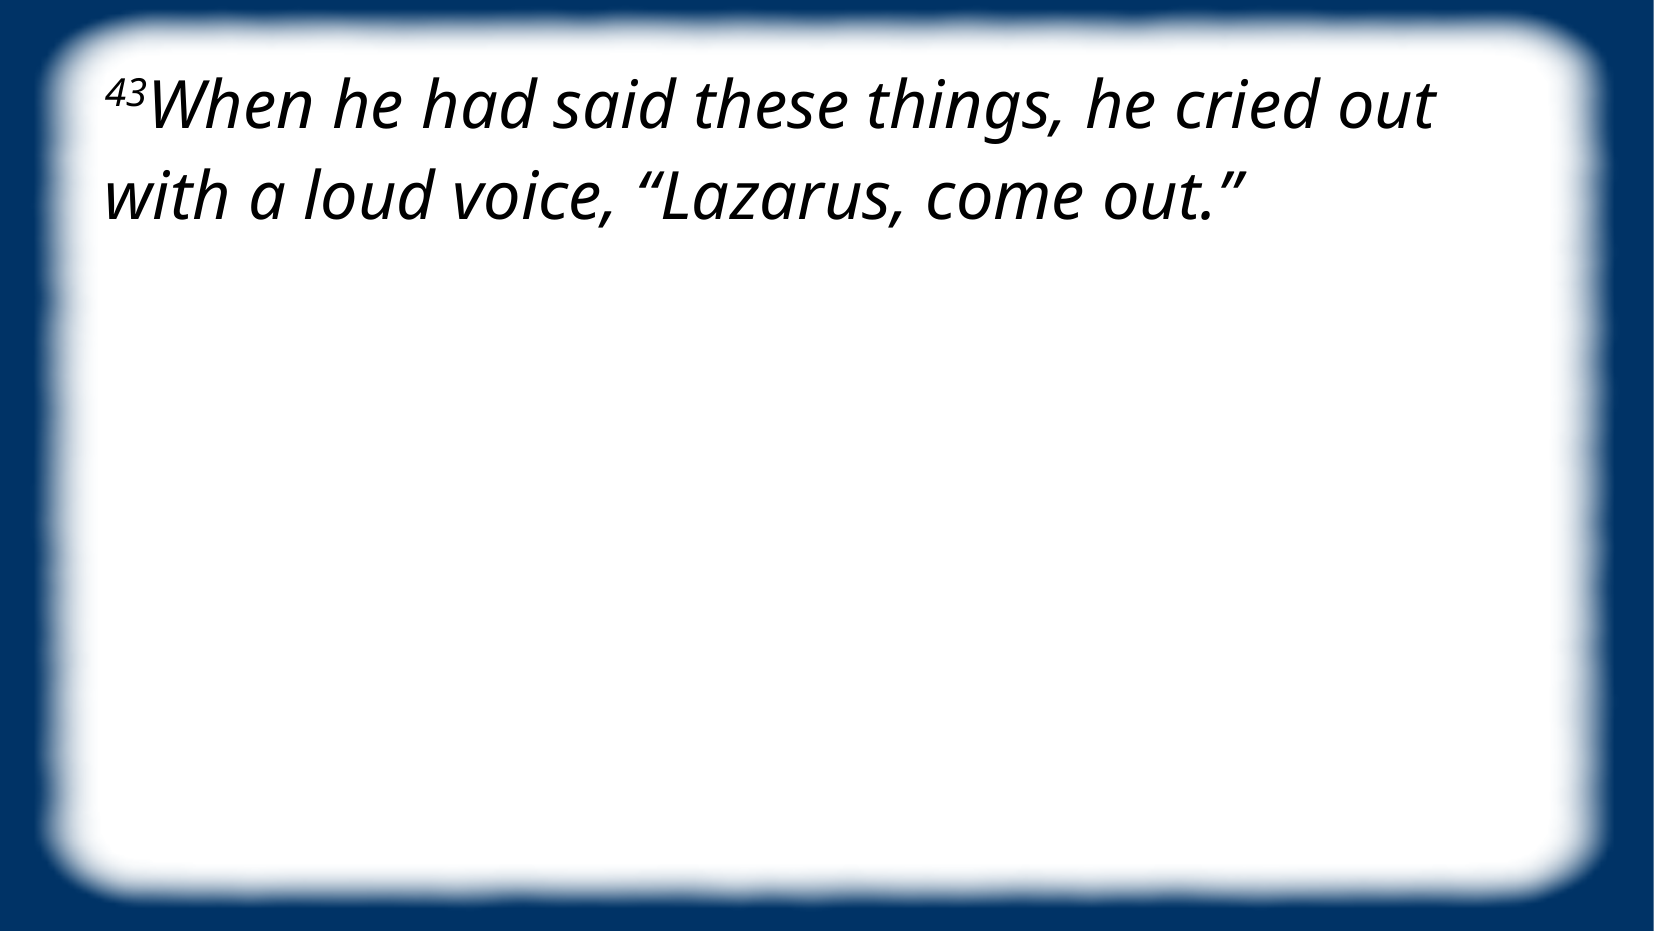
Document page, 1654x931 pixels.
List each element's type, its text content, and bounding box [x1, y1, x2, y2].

picture [0, 0, 1654, 931]
text_box 43When he had said these things, he cried out with a loud voice, “Lazarus, come out.” [90, 50, 1546, 271]
